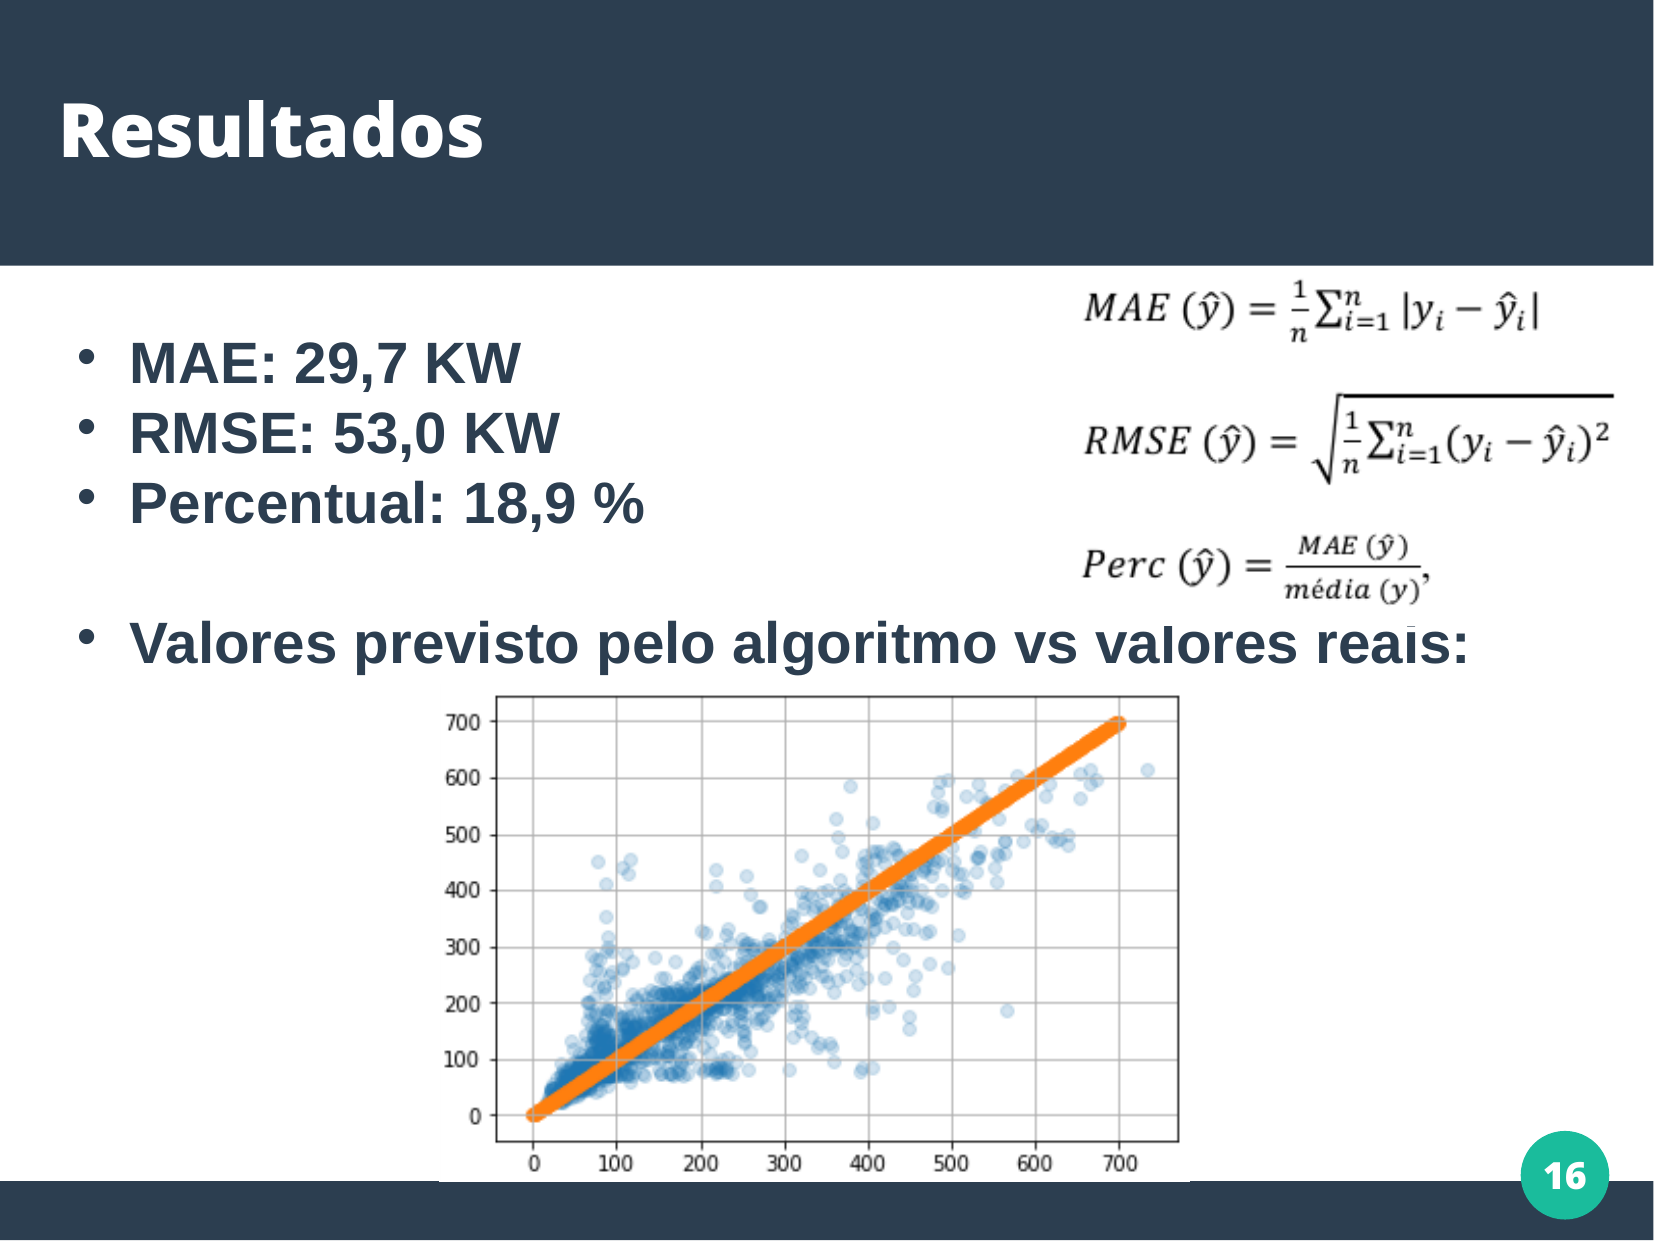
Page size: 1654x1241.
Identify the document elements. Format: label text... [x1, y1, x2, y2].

picture [1049, 271, 1622, 626]
text_box MAE: 29,7 KW RMSE: 53,0 KW Percentual: 18,9 % Valores previsto pelo algoritmo vs valores reais: [59, 324, 1595, 1152]
picture [439, 684, 1190, 1182]
title Resultados [59, 49, 1595, 207]
